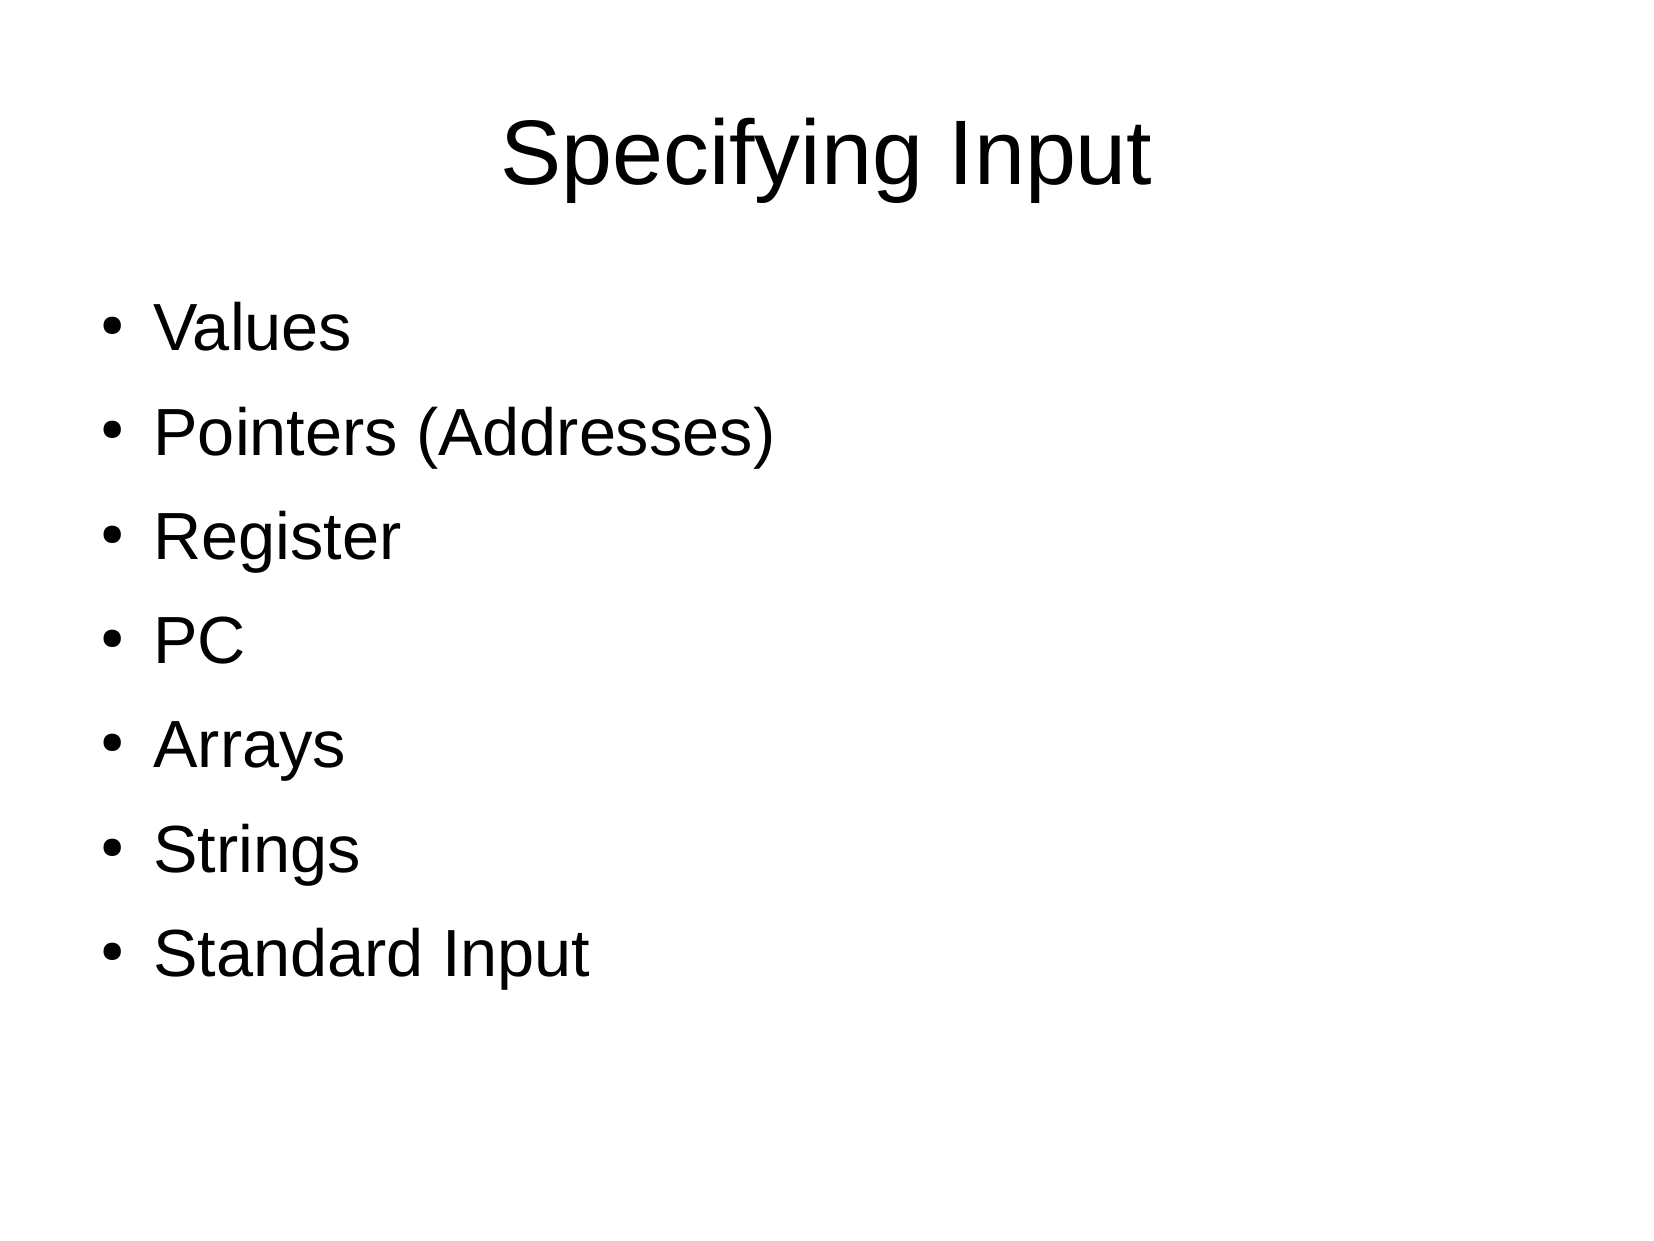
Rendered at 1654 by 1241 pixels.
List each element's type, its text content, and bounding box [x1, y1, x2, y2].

list Values Pointers (Addresses) Register PC Arrays Strings Standard Input [82, 290, 1571, 1010]
title Specifying Input [82, 49, 1571, 257]
